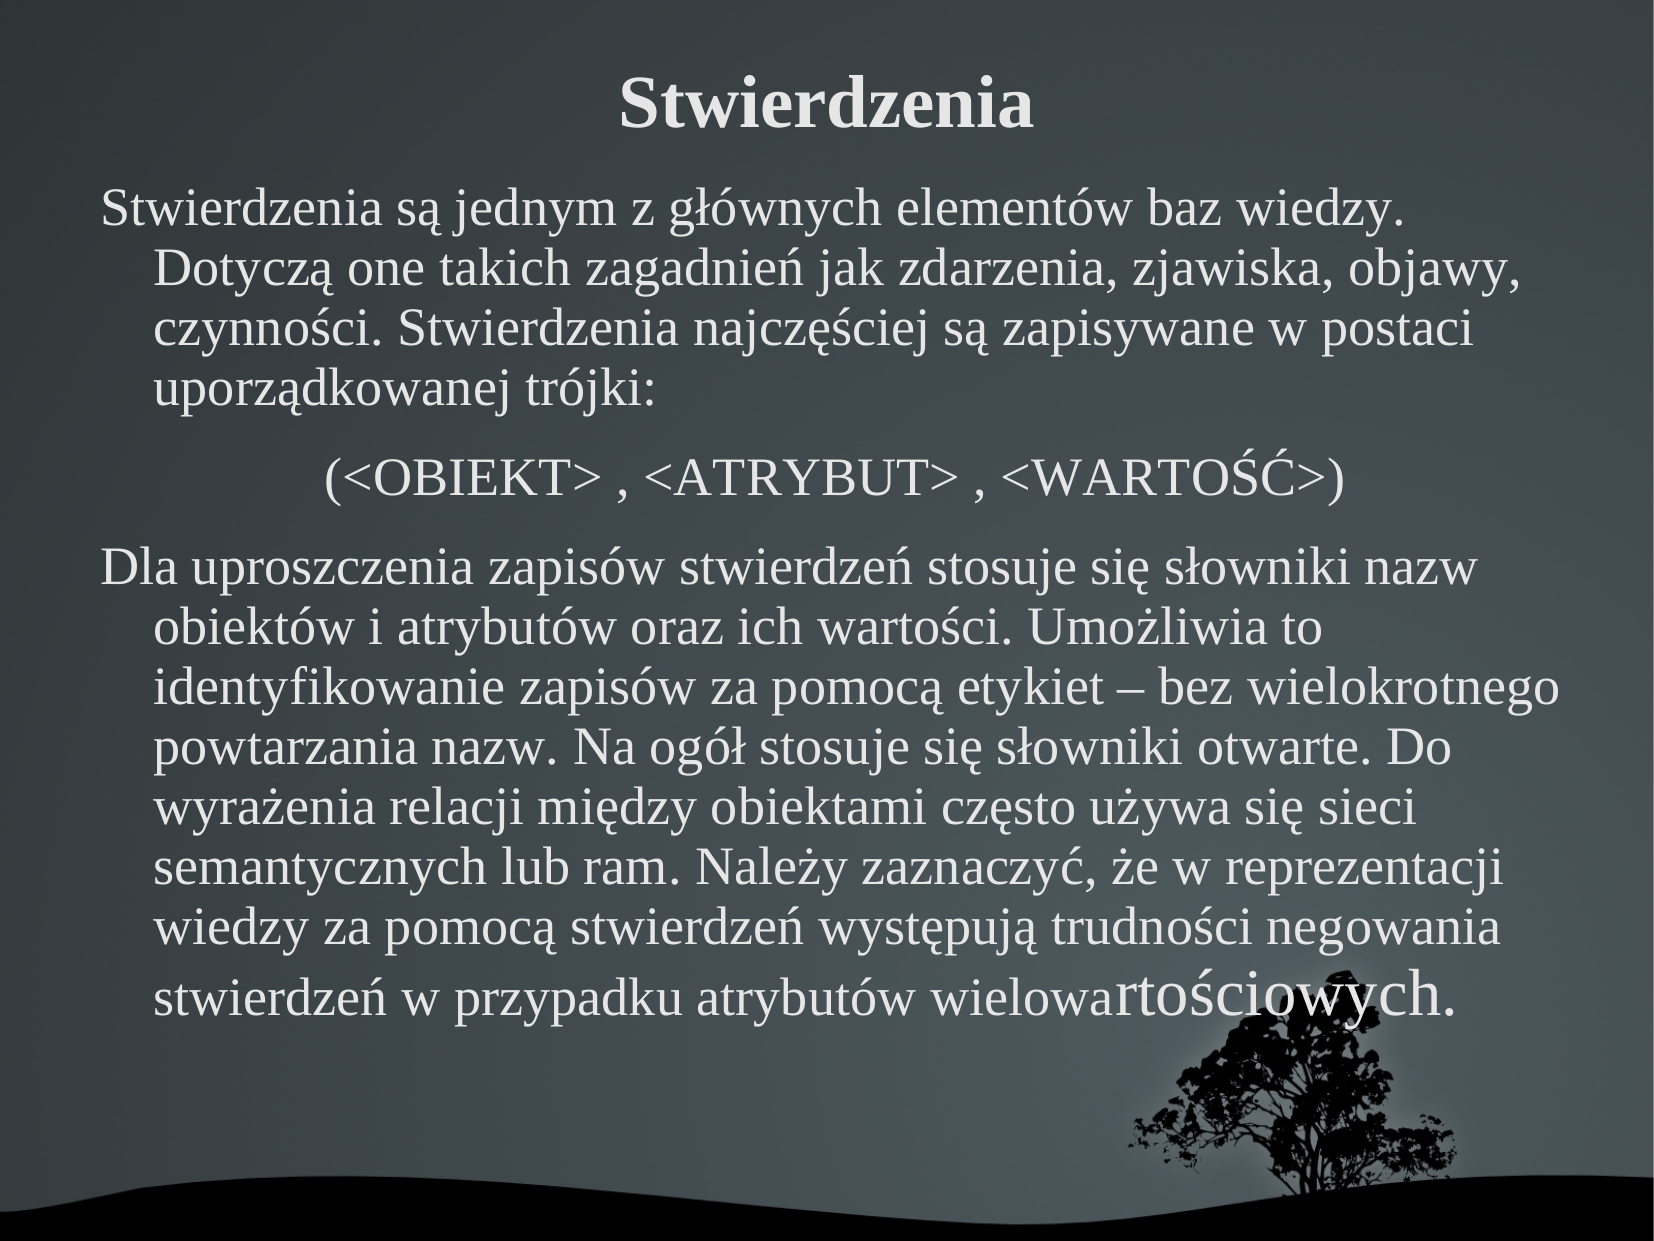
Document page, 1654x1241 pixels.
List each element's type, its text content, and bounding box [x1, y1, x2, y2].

title Stwierdzenia [82, 53, 1571, 152]
list Stwierdzenia są jednym z głównych elementów baz wiedzy. Dotyczą one takich zagadnień jak zdarzenia, zjawiska, objawy, czynności. Stwierdzenia najczęściej są zapisywane w postaci uporządkowanej trójki: (<OBIEKT> , <ATRYBUT> , <WARTOŚĆ>) Dla uproszczenia zapisów stwierdzeń stosuje się słowniki nazw obiektów i atrybutów oraz ich wartości. Umożliwia to identyfikowanie zapisów za pomocą etykiet – bez wielokrotnego powtarzania nazw. Na ogół stosuje się słowniki otwarte. Do wyrażenia relacji między obiektami często używa się sieci semantycznych lub ram. Należy zaznaczyć, że w reprezentacji wiedzy za pomocą stwierdzeń występują trudności negowania stwierdzeń w przypadku atrybutów wielowartościowych. [82, 177, 1571, 1217]
picture [0, 0, 1654, 1241]
